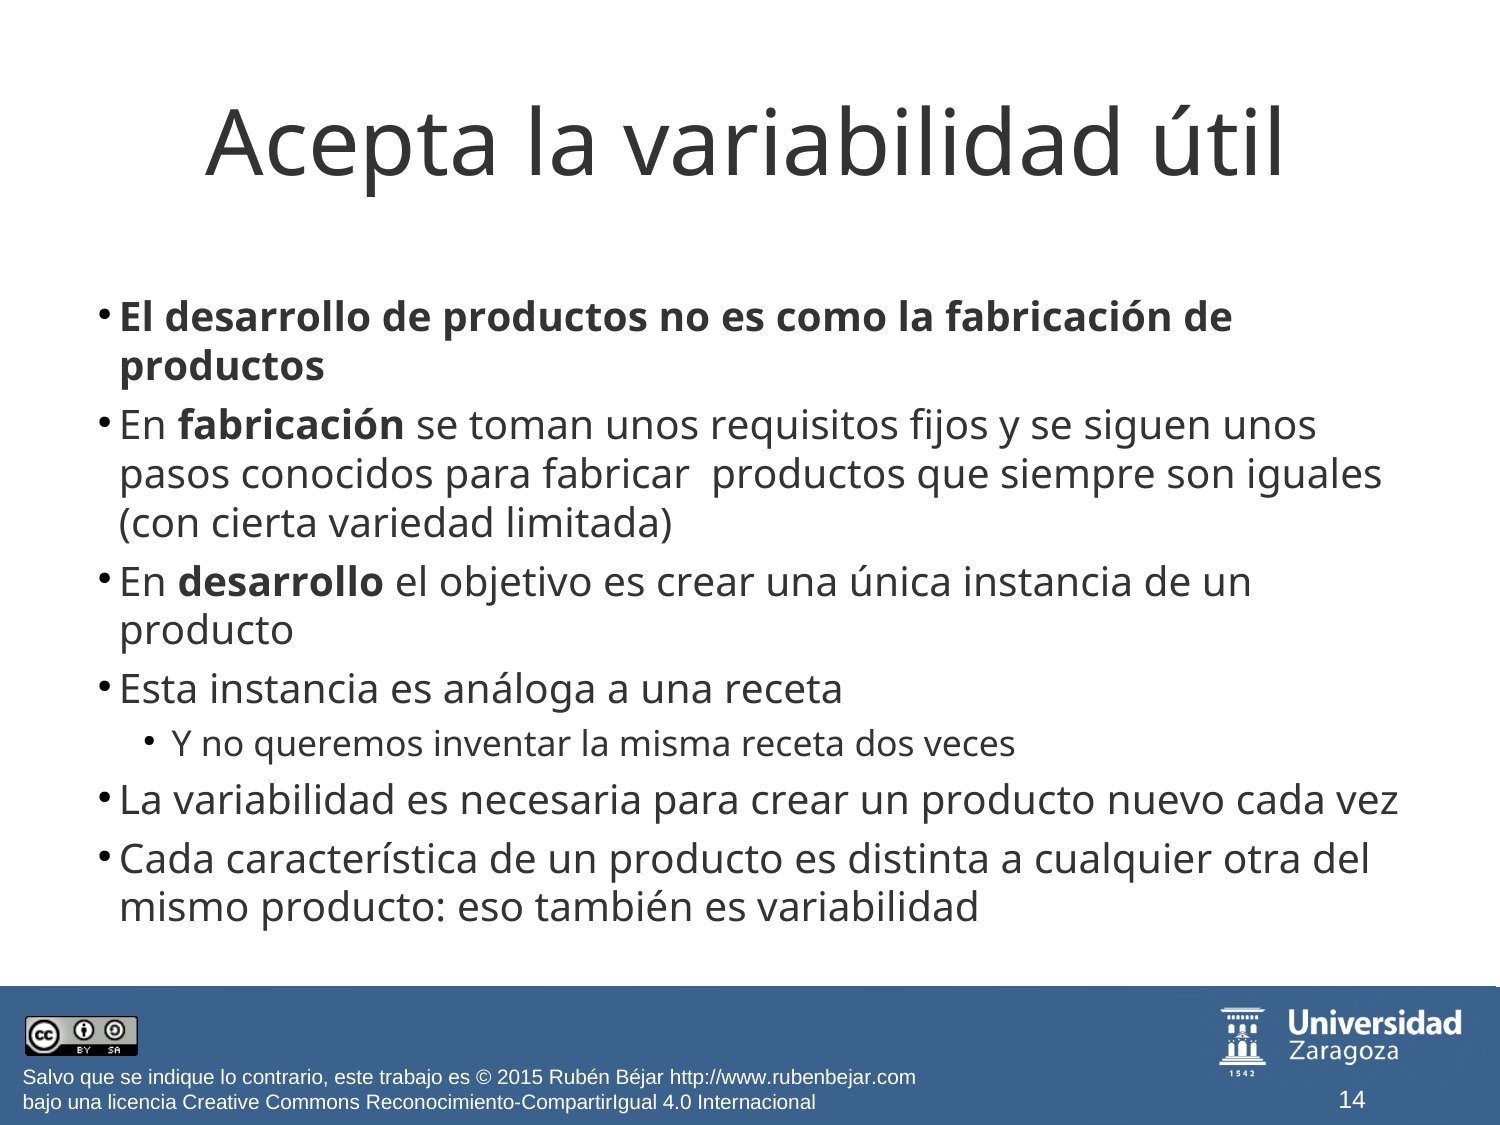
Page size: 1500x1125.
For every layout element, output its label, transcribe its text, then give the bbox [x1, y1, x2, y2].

list El desarrollo de productos no es como la fabricación de productos En fabricación se toman unos requisitos fijos y se siguen unos pasos conocidos para fabricar productos que siempre son iguales (con cierta variedad limitada) En desarrollo el objetivo es crear una única instancia de un producto Esta instancia es análoga a una receta Y no queremos inventar la misma receta dos veces La variabilidad es necesaria para crear un producto nuevo cada vez Cada característica de un producto es distinta a cualquier otra del mismo producto: eso también es variabilidad [82, 283, 1418, 957]
title Acepta la variabilidad útil [74, 21, 1420, 257]
picture [0, 986, 1500, 1125]
